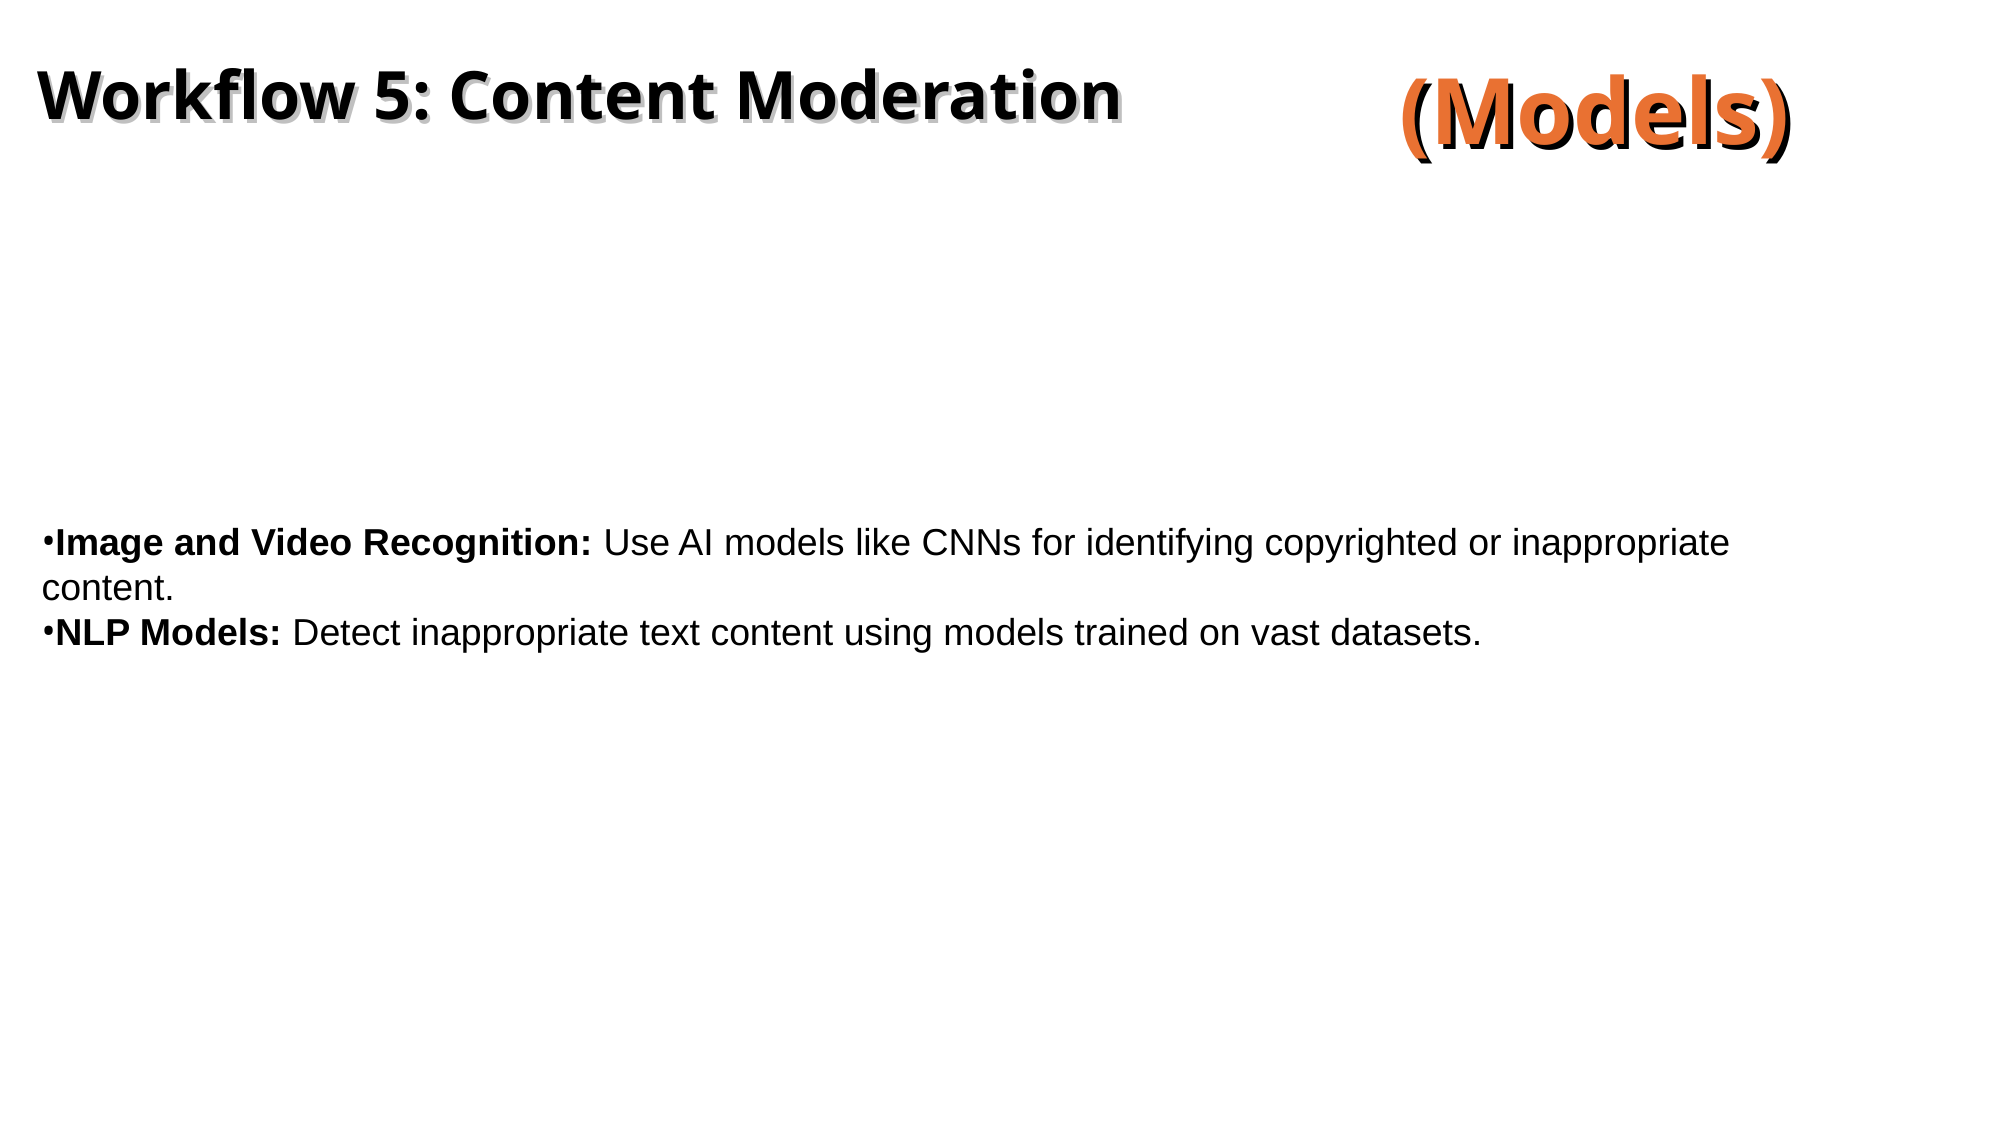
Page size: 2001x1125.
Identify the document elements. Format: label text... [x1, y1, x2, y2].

text_box Workflow 5: Content Moderation [22, 46, 1139, 141]
text_box (Models) [1384, 46, 1805, 171]
text_box Image and Video Recognition: Use AI models like CNNs for identifying copyrighted or inappropriate content. NLP Models: Detect inappropriate text content using models trained on vast datasets. [27, 510, 1861, 660]
